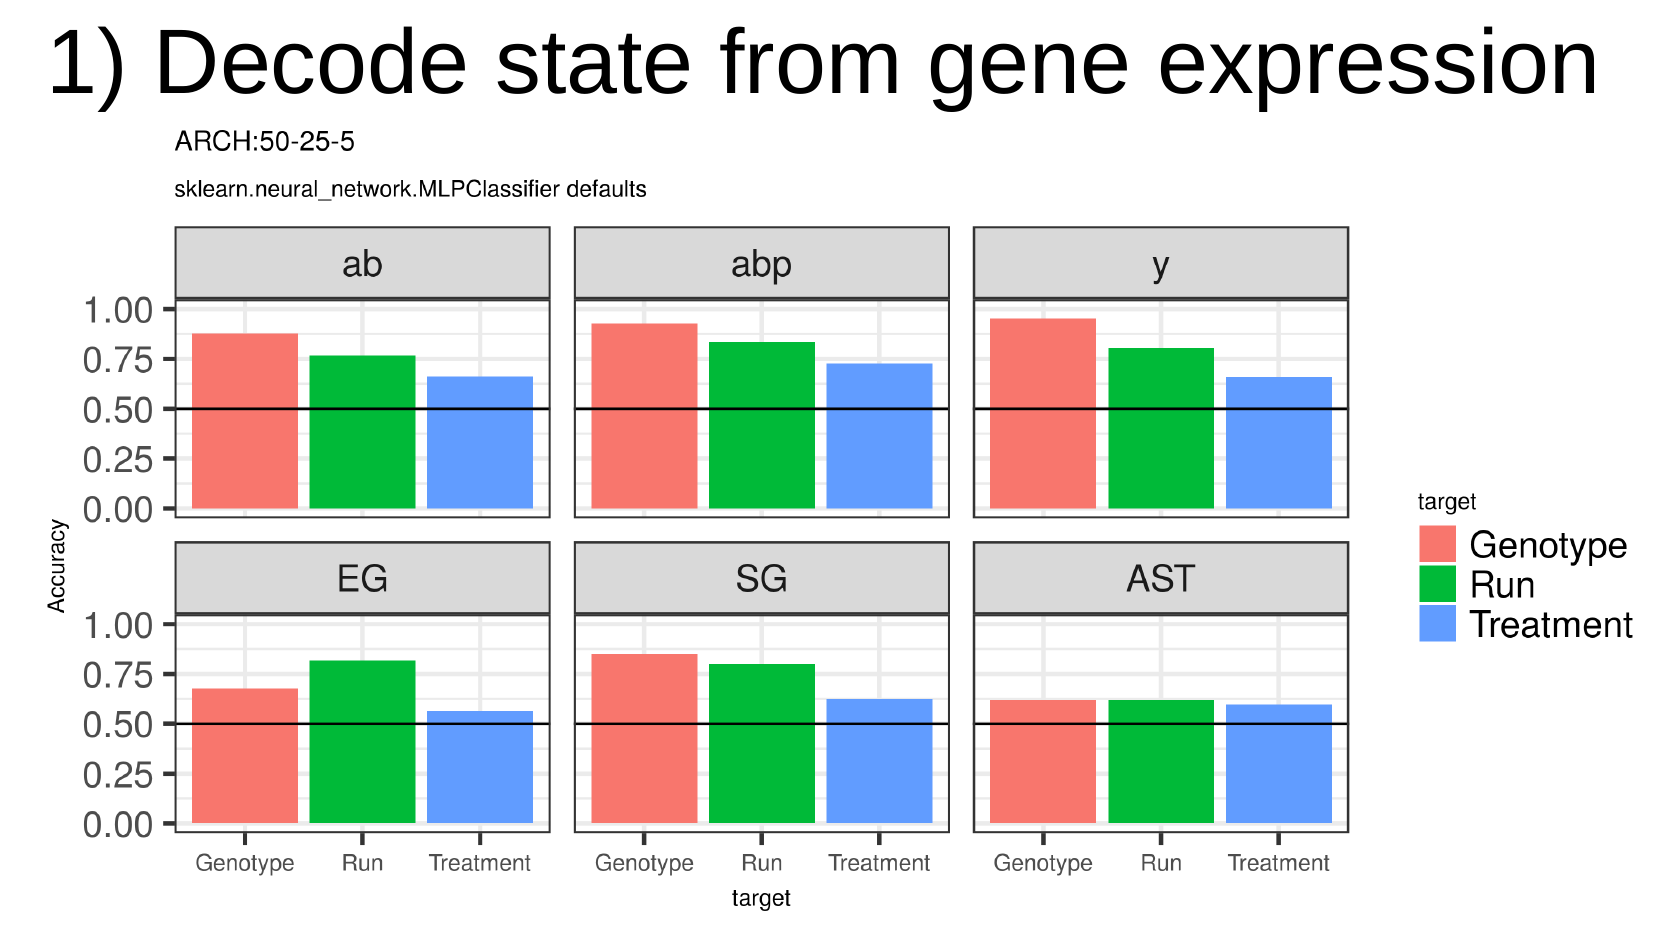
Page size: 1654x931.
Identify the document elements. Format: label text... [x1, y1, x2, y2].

picture [24, 107, 1654, 931]
title 1) Decode state from gene expression [1, 0, 1648, 165]
